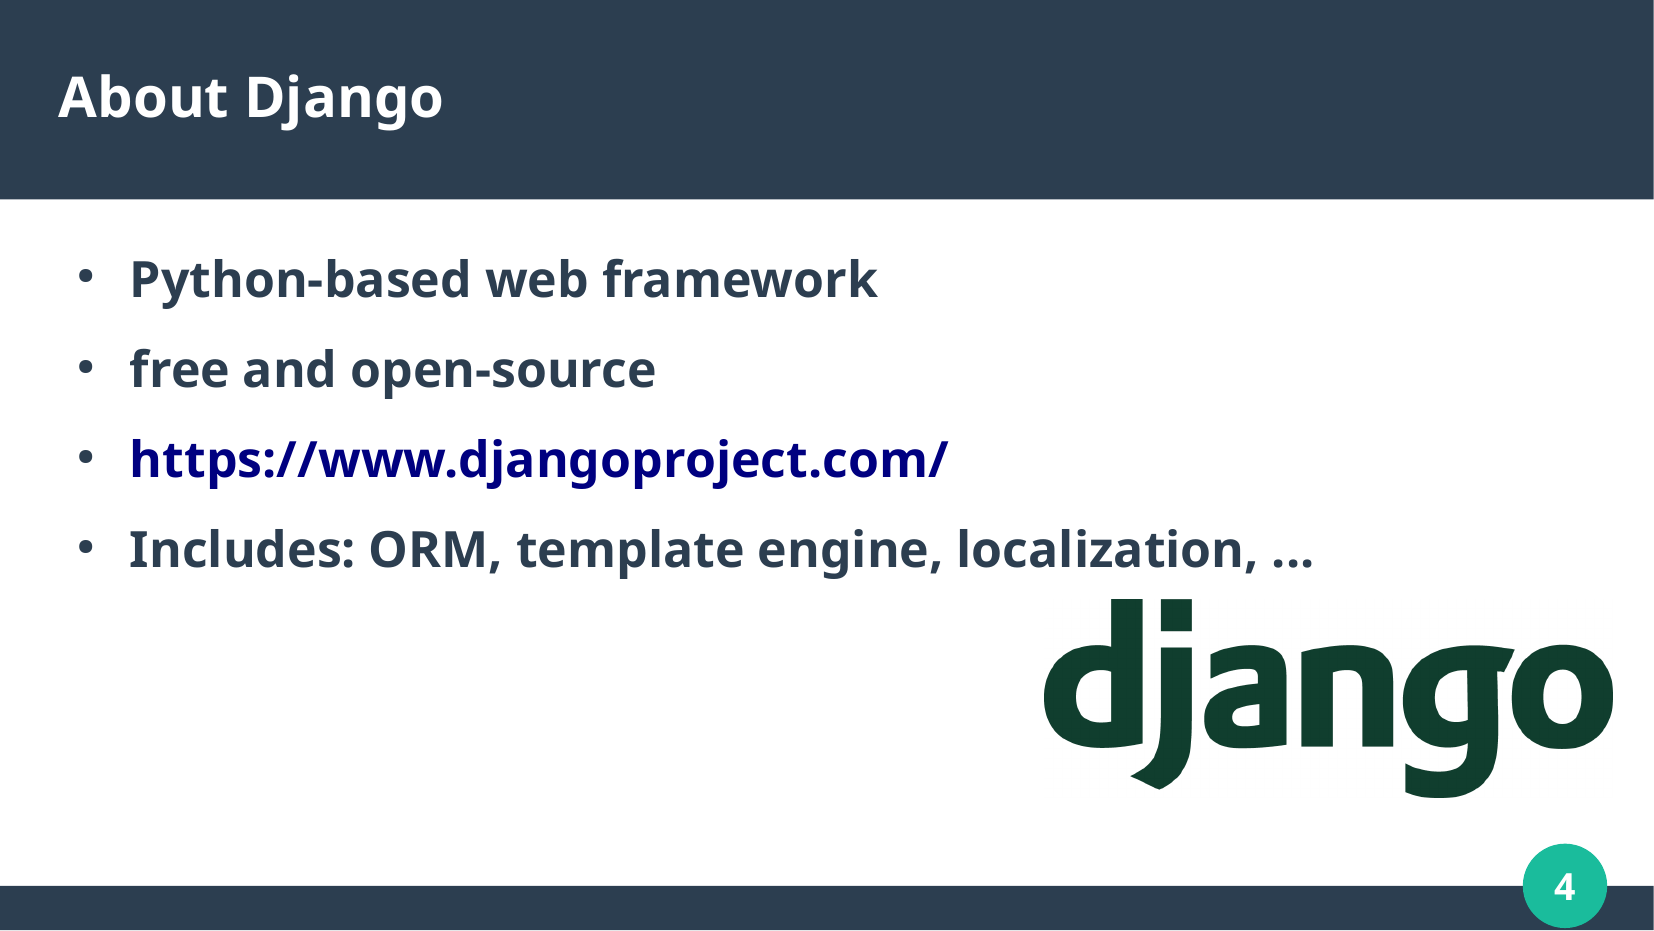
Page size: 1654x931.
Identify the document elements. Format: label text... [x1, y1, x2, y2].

title About Django [59, 37, 1595, 156]
picture [1044, 599, 1613, 798]
list Python-based web framework free and open-source https://www.djangoproject.com/ Includes: ORM, template engine, localization, ... [59, 243, 1595, 864]
